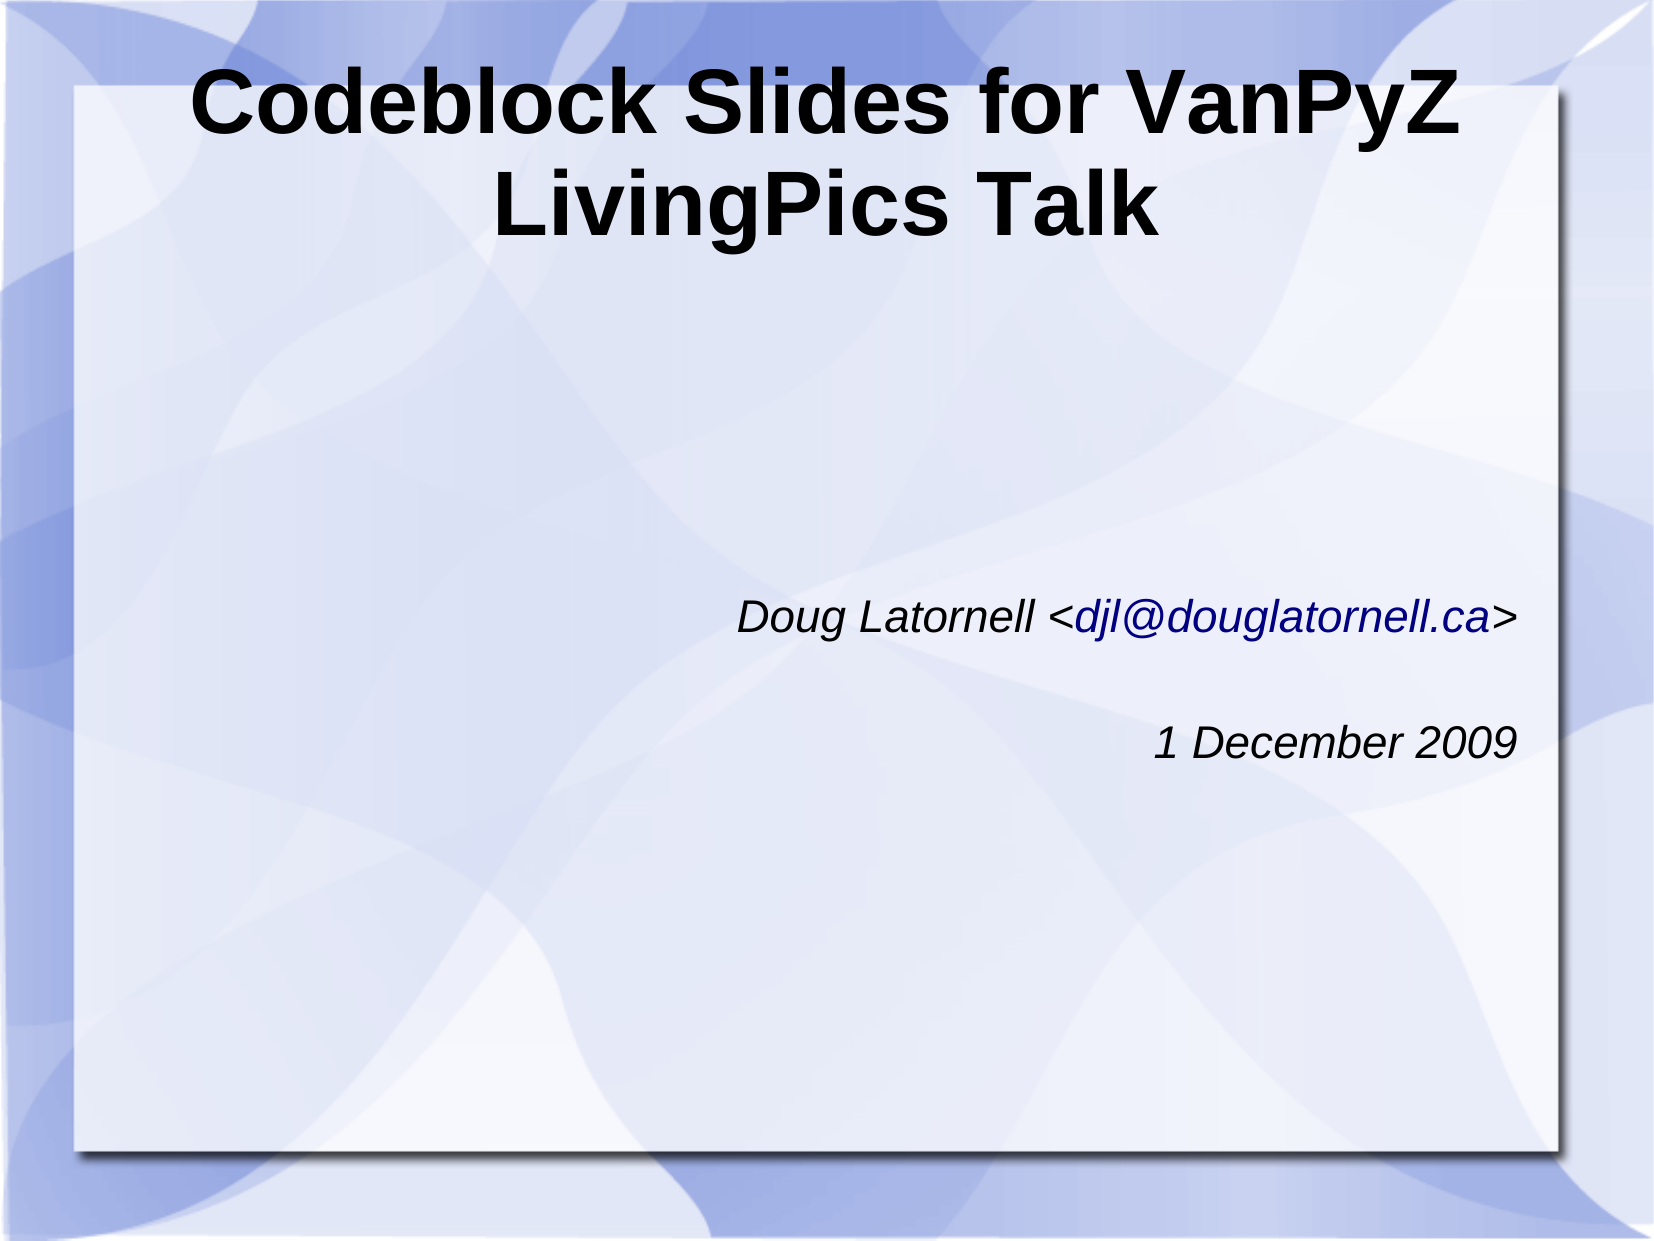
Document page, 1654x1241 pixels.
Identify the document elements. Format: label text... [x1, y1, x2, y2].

subtitle Doug Latornell <djl@douglatornell.ca> 1 December 2009 [82, 590, 1571, 769]
title Codeblock Slides for VanPyZ LivingPics Talk [82, 50, 1571, 256]
picture [0, 0, 1654, 1241]
